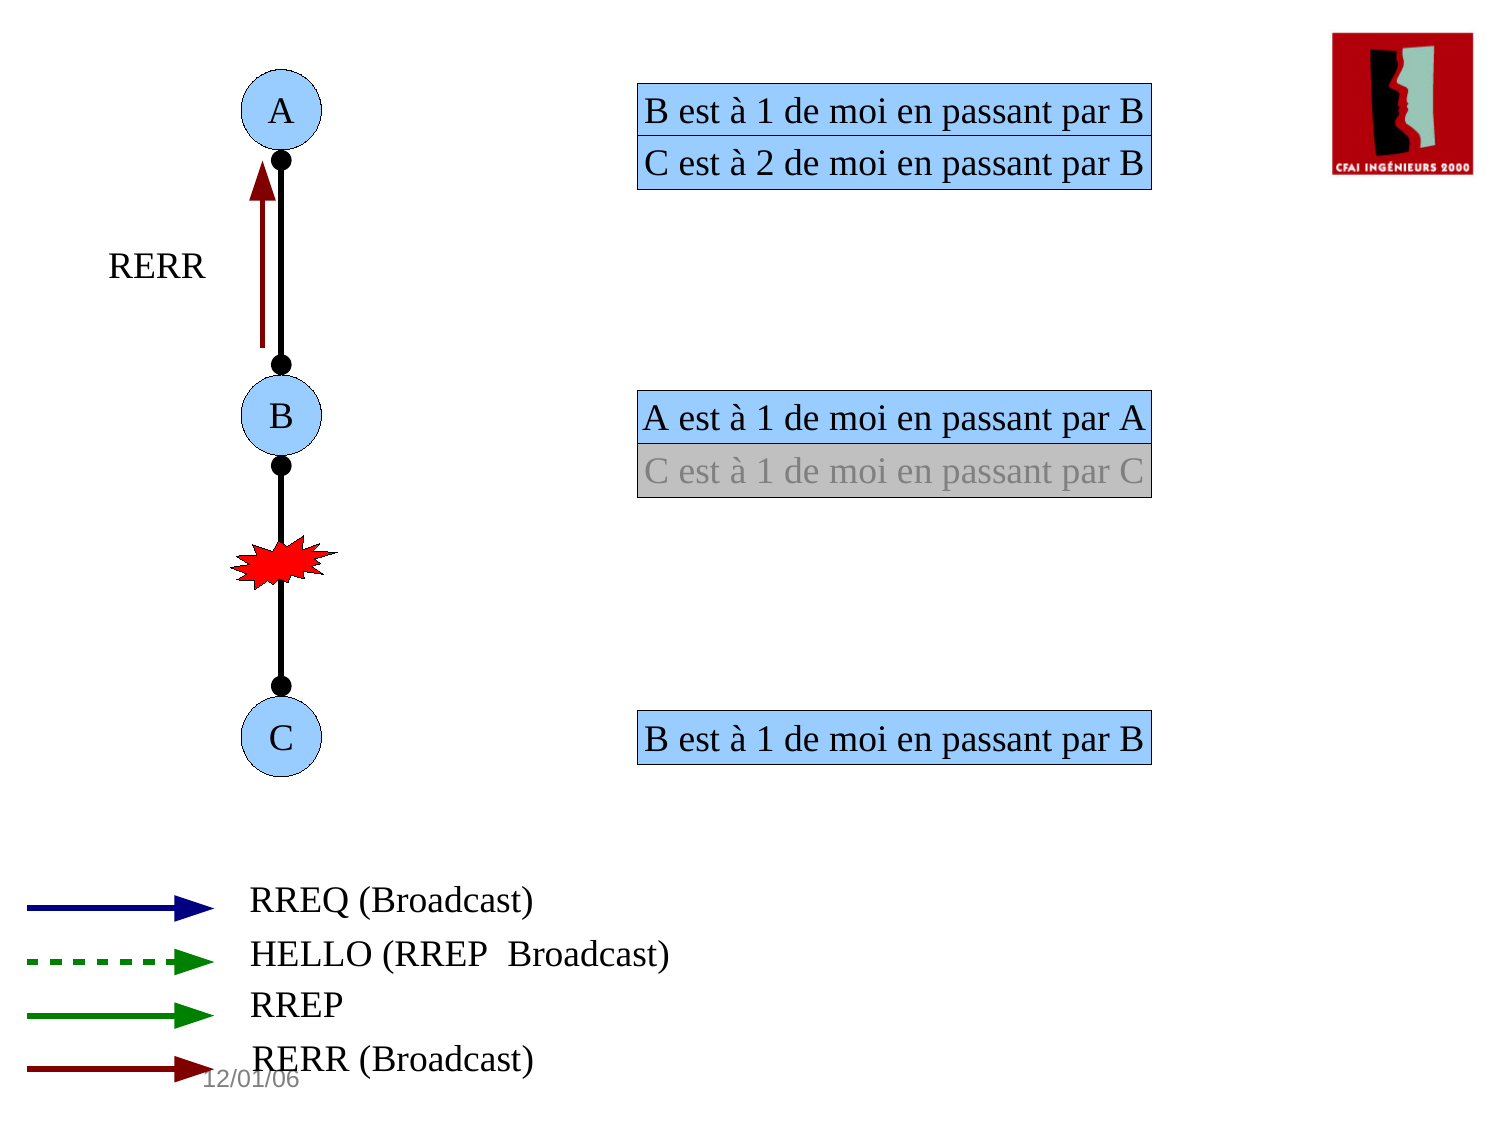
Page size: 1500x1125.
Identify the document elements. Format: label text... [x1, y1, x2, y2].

text_box B [241, 375, 322, 456]
text_box A est à 1 de moi en passant par A [637, 390, 1152, 443]
text_box [230, 535, 338, 590]
text_box A [241, 69, 322, 150]
picture [1328, 29, 1477, 178]
text_box RERR [93, 238, 221, 309]
text_box C [241, 696, 322, 777]
text_box C est à 2 de moi en passant par B [637, 135, 1152, 190]
text_box RREP [235, 977, 359, 1048]
text_box RERR (Broadcast) [236, 1032, 550, 1102]
text_box B est à 1 de moi en passant par B [637, 710, 1152, 765]
text_box RREQ (Broadcast) [234, 872, 550, 926]
text_box C est à 1 de moi en passant par C [637, 443, 1152, 498]
text_box HELLO (RREP Broadcast) [234, 926, 686, 996]
text_box B est à 1 de moi en passant par B [637, 83, 1152, 135]
